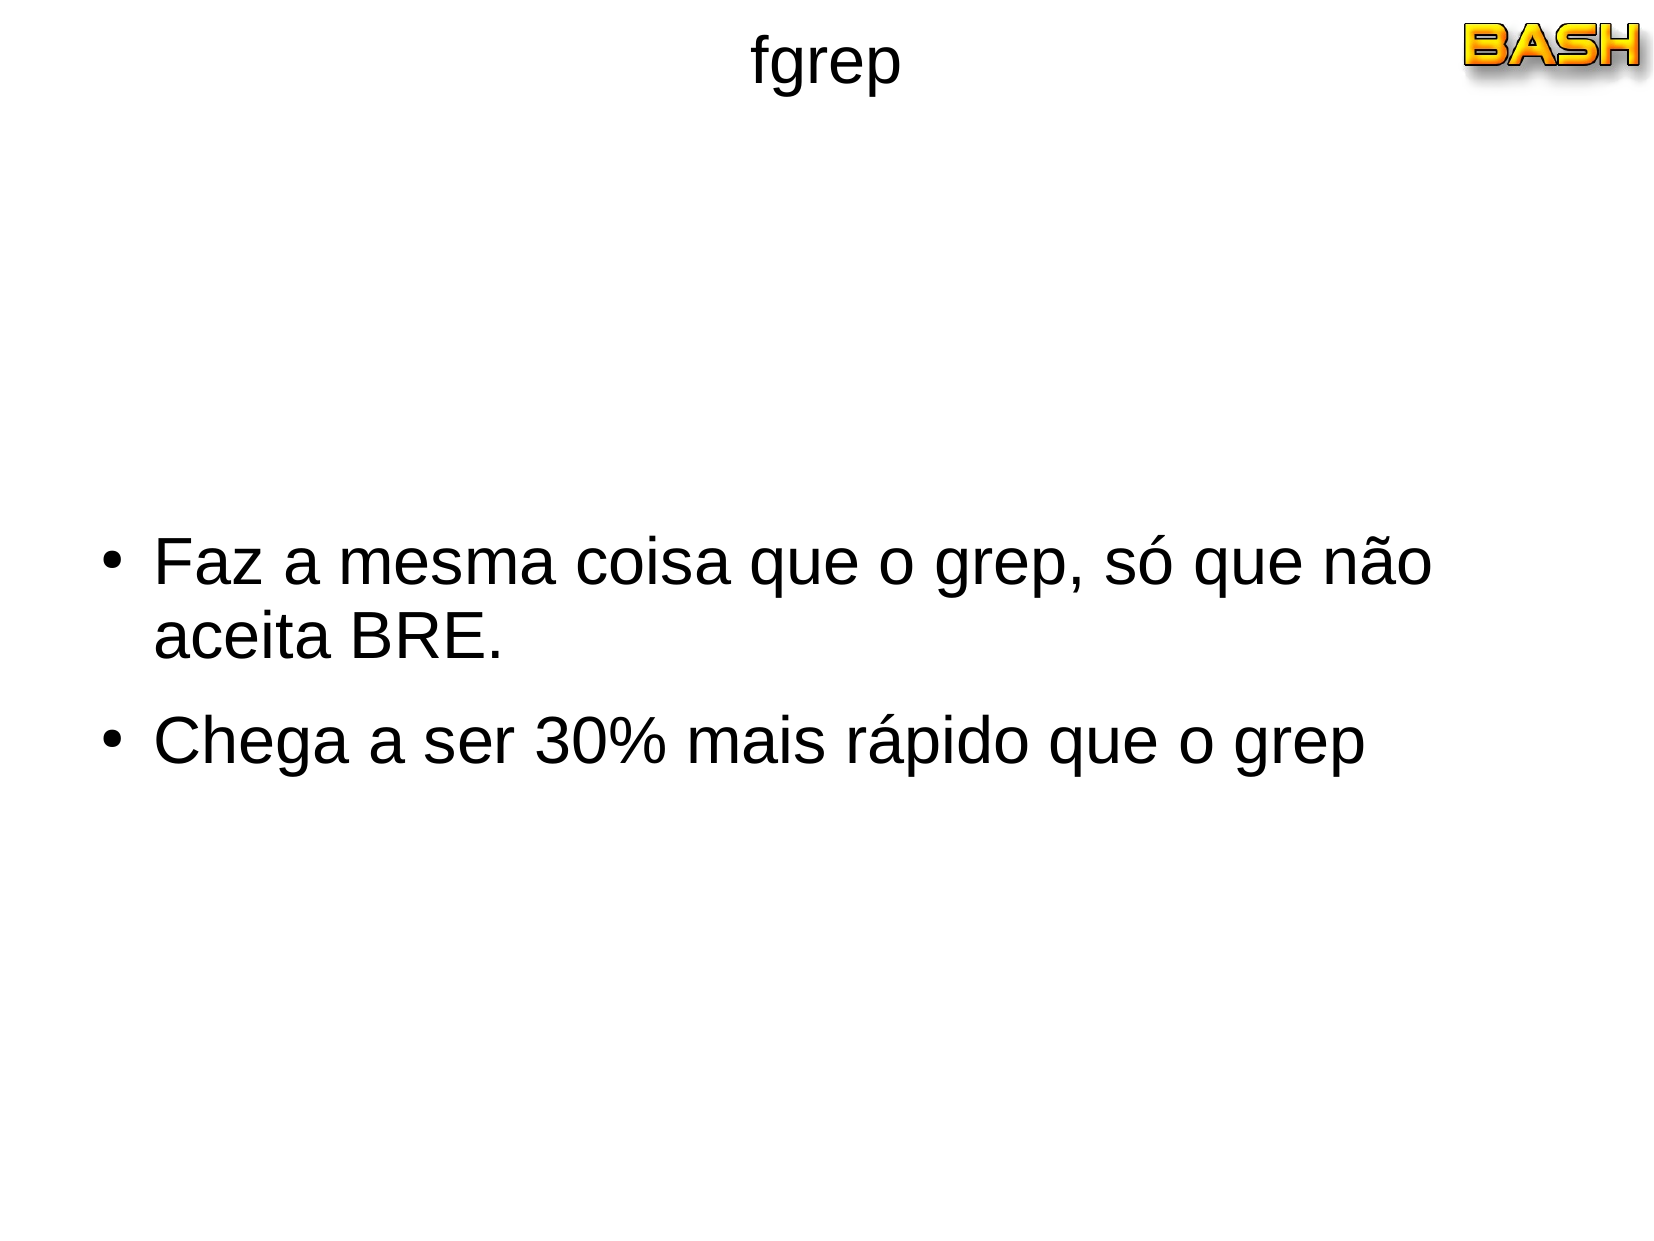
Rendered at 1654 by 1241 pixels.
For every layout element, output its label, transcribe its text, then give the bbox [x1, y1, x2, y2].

title fgrep [82, 22, 1571, 98]
picture [1450, 0, 1654, 96]
list Faz a mesma coisa que o grep, só que não aceita BRE. Chega a ser 30% mais rápido que o grep [82, 523, 1571, 795]
